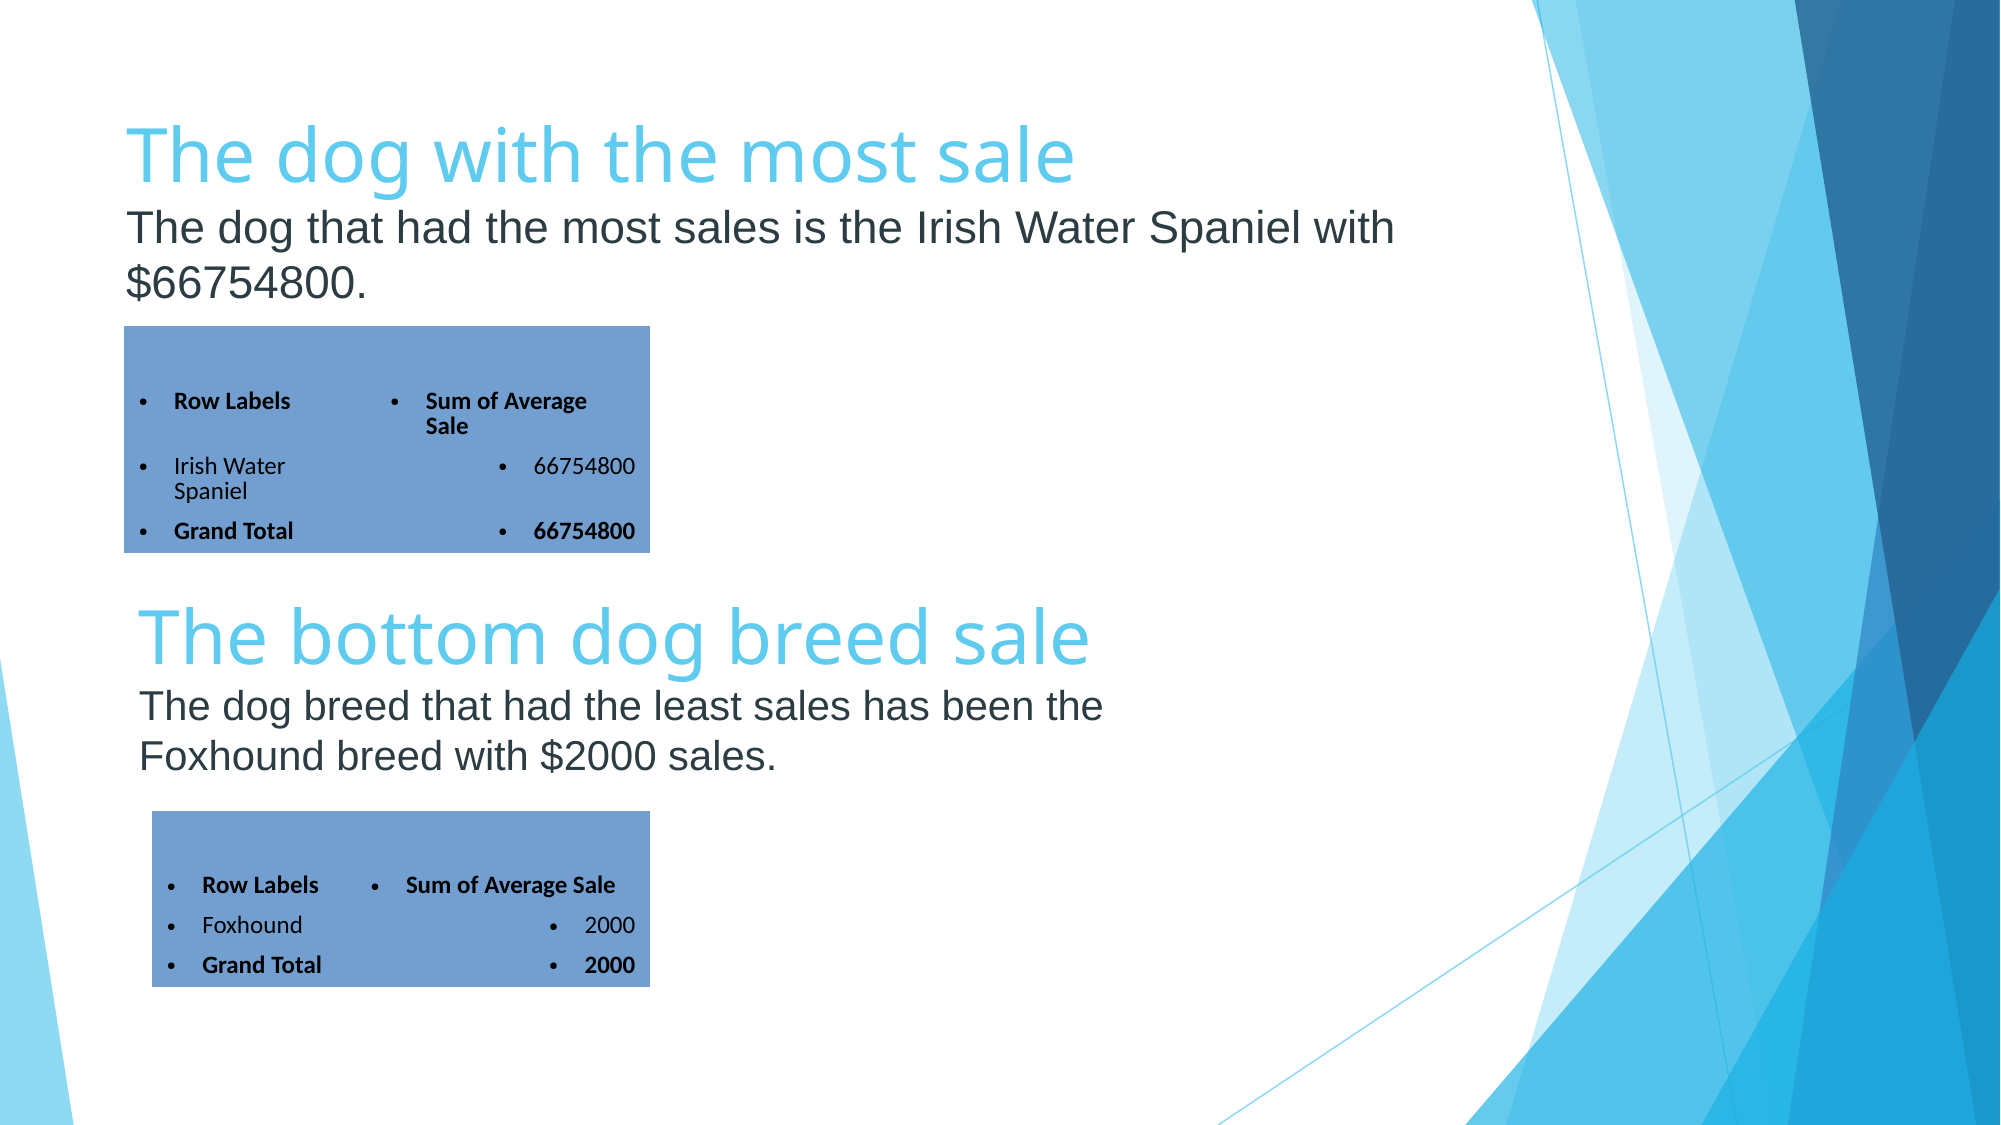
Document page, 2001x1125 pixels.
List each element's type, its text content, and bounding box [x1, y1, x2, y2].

table_cell Irish Water Spaniel [124, 448, 376, 513]
table_cell Row Labels [152, 868, 356, 907]
table_cell Grand Total [152, 947, 356, 987]
table_header [124, 326, 376, 383]
table_cell Foxhound [152, 907, 356, 947]
text_box The bottom dog breed sale The dog breed that had the least sales has been the Foxhound breed with $2000 sales. [123, 581, 1127, 840]
table_header [152, 840, 356, 868]
table_cell 2000 [356, 907, 650, 947]
table_header [356, 840, 650, 868]
table_cell Sum of Average Sale [376, 383, 650, 448]
table_cell 66754800 [376, 513, 650, 553]
title The dog with the most sale The dog that had the most sales is the Irish Water Spaniel with $66754800. [111, 99, 1600, 327]
table_cell Sum of Average Sale [356, 868, 650, 907]
table_cell 66754800 [376, 448, 650, 513]
table_cell Row Labels [124, 383, 376, 448]
table_cell 2000 [356, 947, 650, 987]
table_cell Grand Total [124, 513, 376, 553]
table_header [376, 326, 650, 383]
